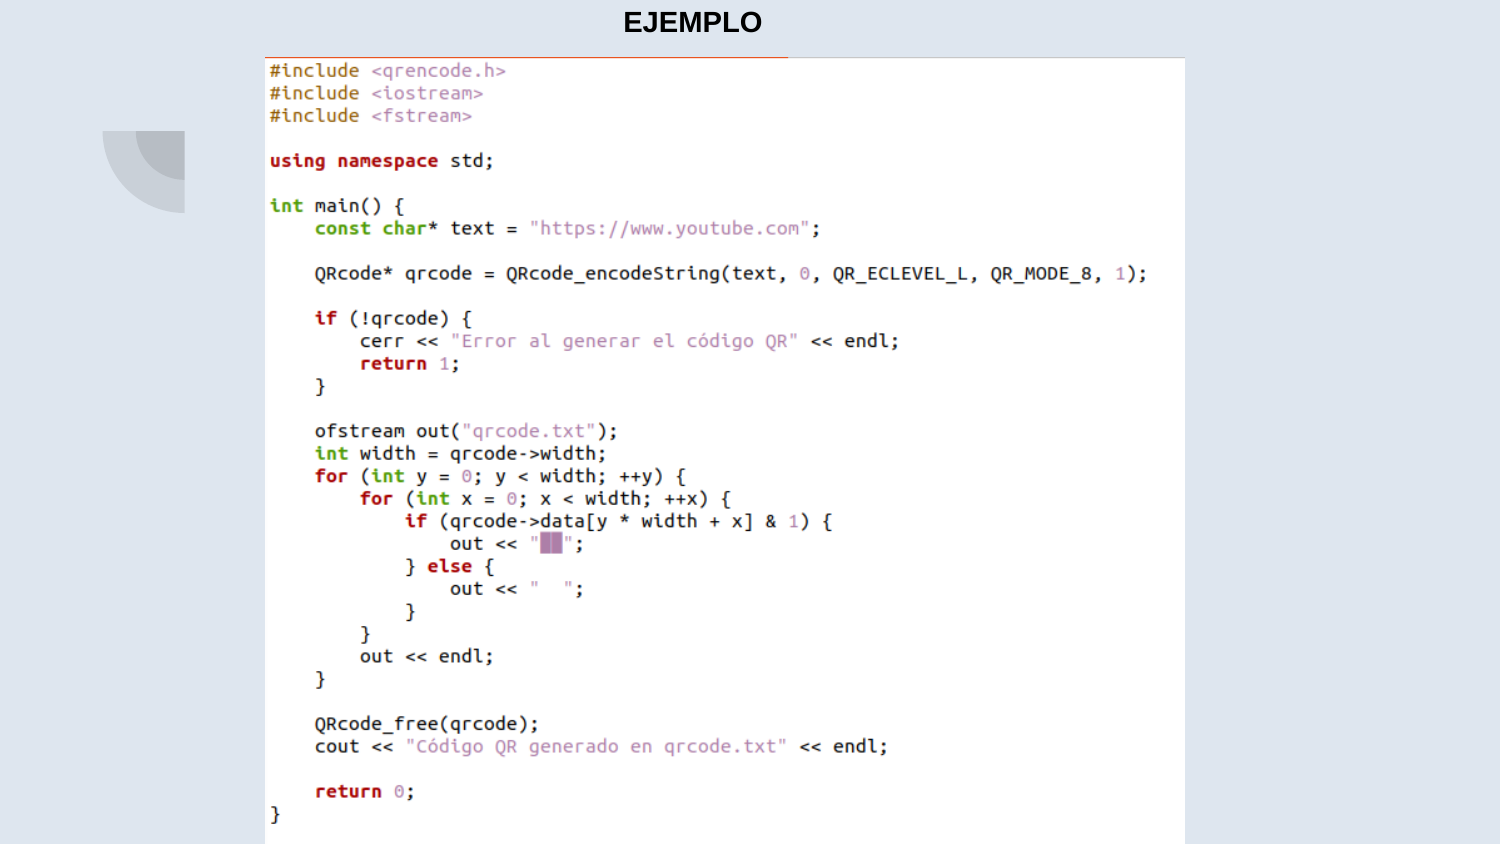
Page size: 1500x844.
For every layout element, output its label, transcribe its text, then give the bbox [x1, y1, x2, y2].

picture [265, 105, 1185, 844]
title EJEMPLO [116, 0, 1270, 105]
